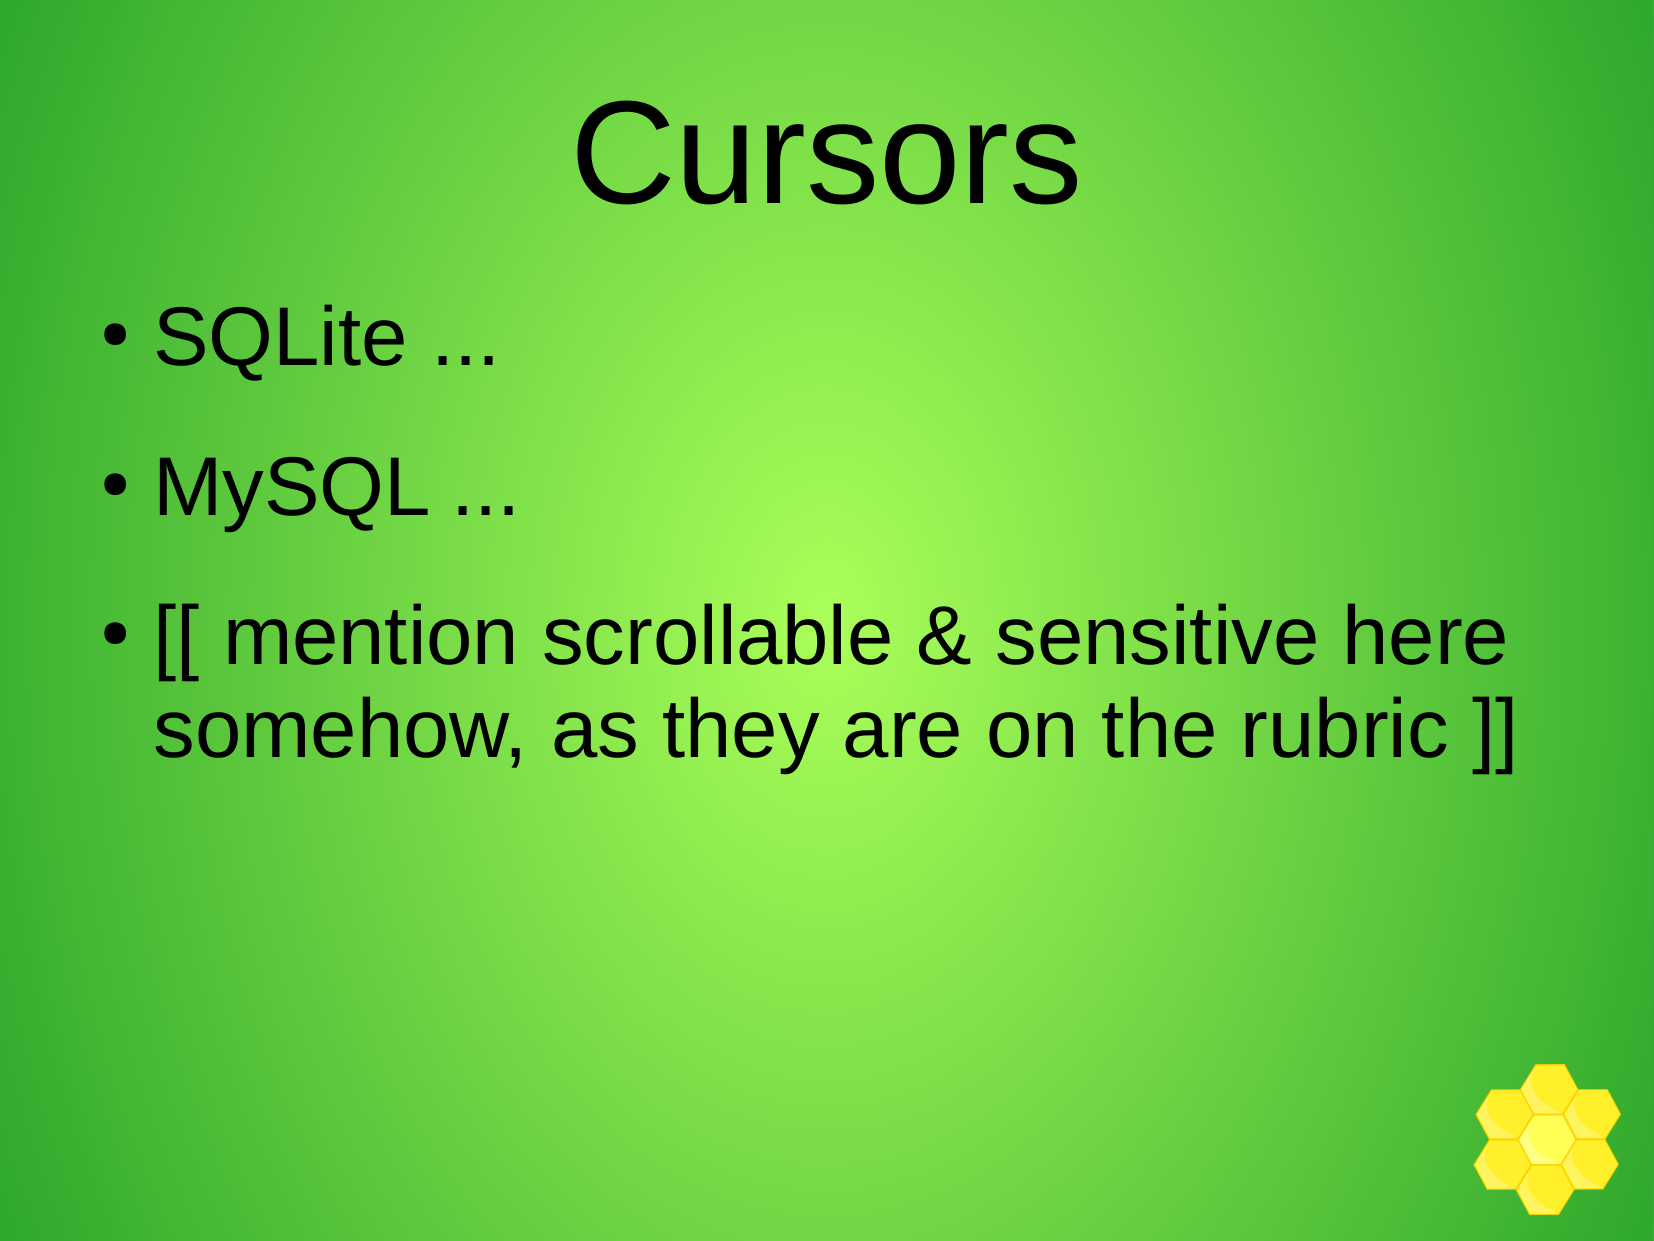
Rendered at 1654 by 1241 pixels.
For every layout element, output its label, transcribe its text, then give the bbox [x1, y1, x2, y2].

list SQLite ... MySQL ... [[ mention scrollable & sensitive here somehow, as they are on the rubric ]] [82, 290, 1571, 1010]
title Cursors [82, 49, 1571, 257]
picture [1473, 1064, 1621, 1216]
